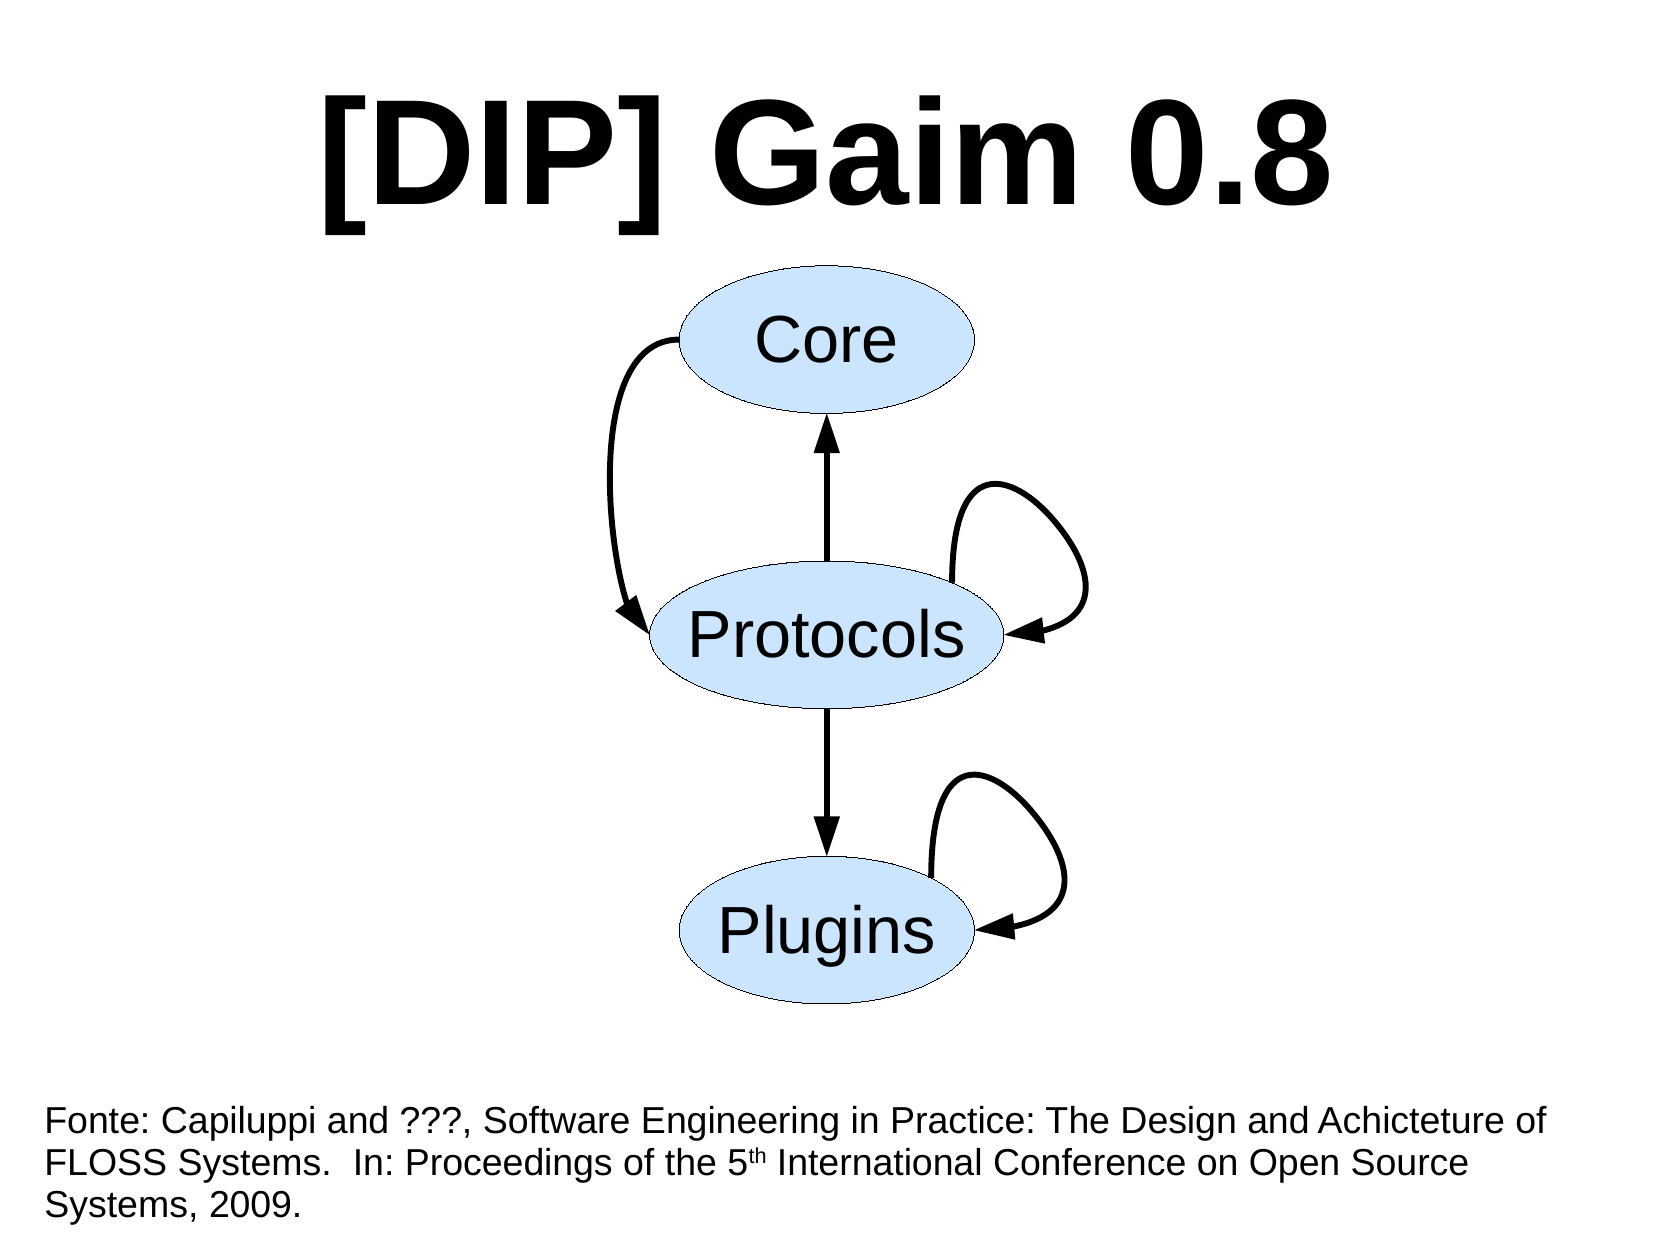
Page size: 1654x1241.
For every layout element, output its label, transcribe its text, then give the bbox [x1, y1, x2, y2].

text_box Fonte: Capiluppi and ???, Software Engineering in Practice: The Design and Achicteture of FLOSS Systems. In: Proceedings of the 5th International Conference on Open Source Systems, 2009. [29, 1092, 1625, 1235]
text_box Plugins [679, 856, 975, 1004]
text_box Protocols [649, 561, 1004, 709]
title [DIP] Gaim 0.8 [82, 56, 1571, 250]
text_box Core [679, 265, 975, 414]
